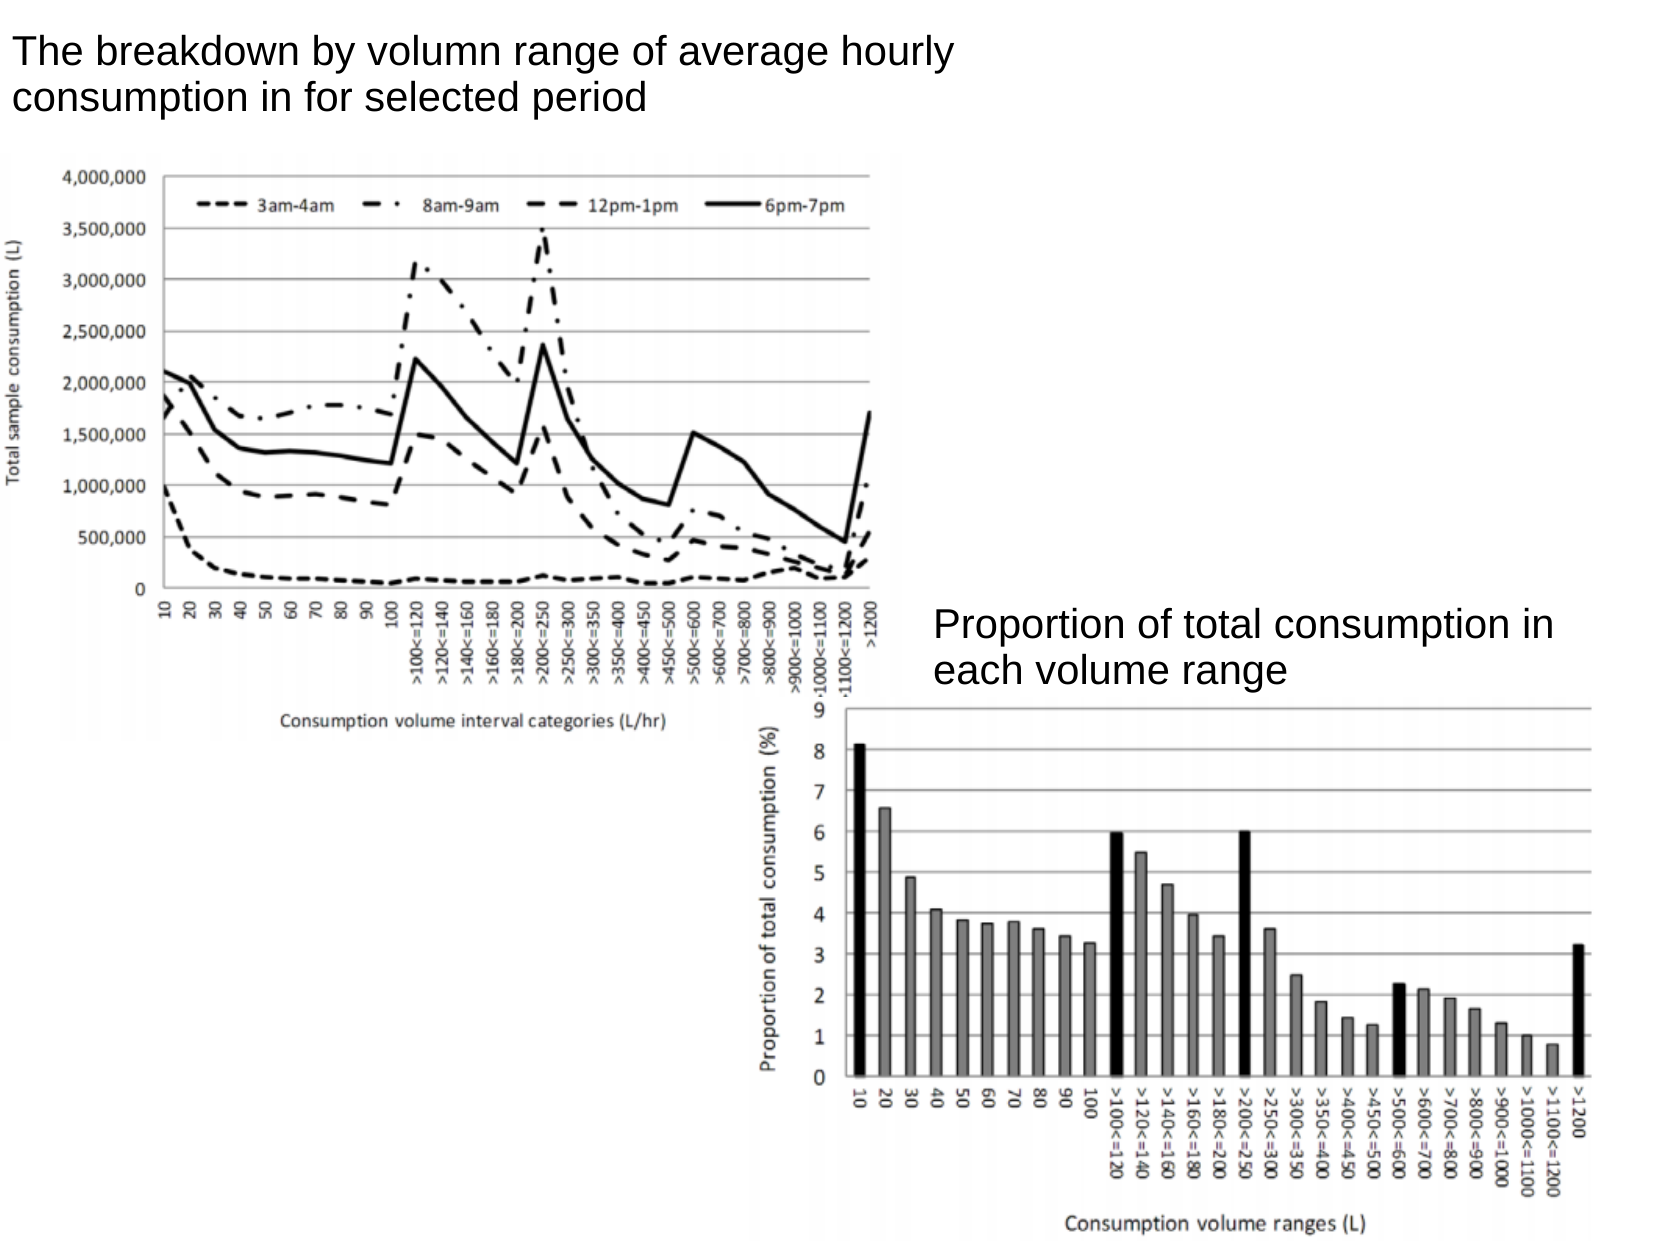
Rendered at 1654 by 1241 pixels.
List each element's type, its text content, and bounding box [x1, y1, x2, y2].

title Proportion of total consumption in each volume range [933, 543, 1583, 751]
picture [0, 153, 1595, 1241]
title The breakdown by volumn range of average hourly consumption in for selected period [11, 0, 1028, 148]
